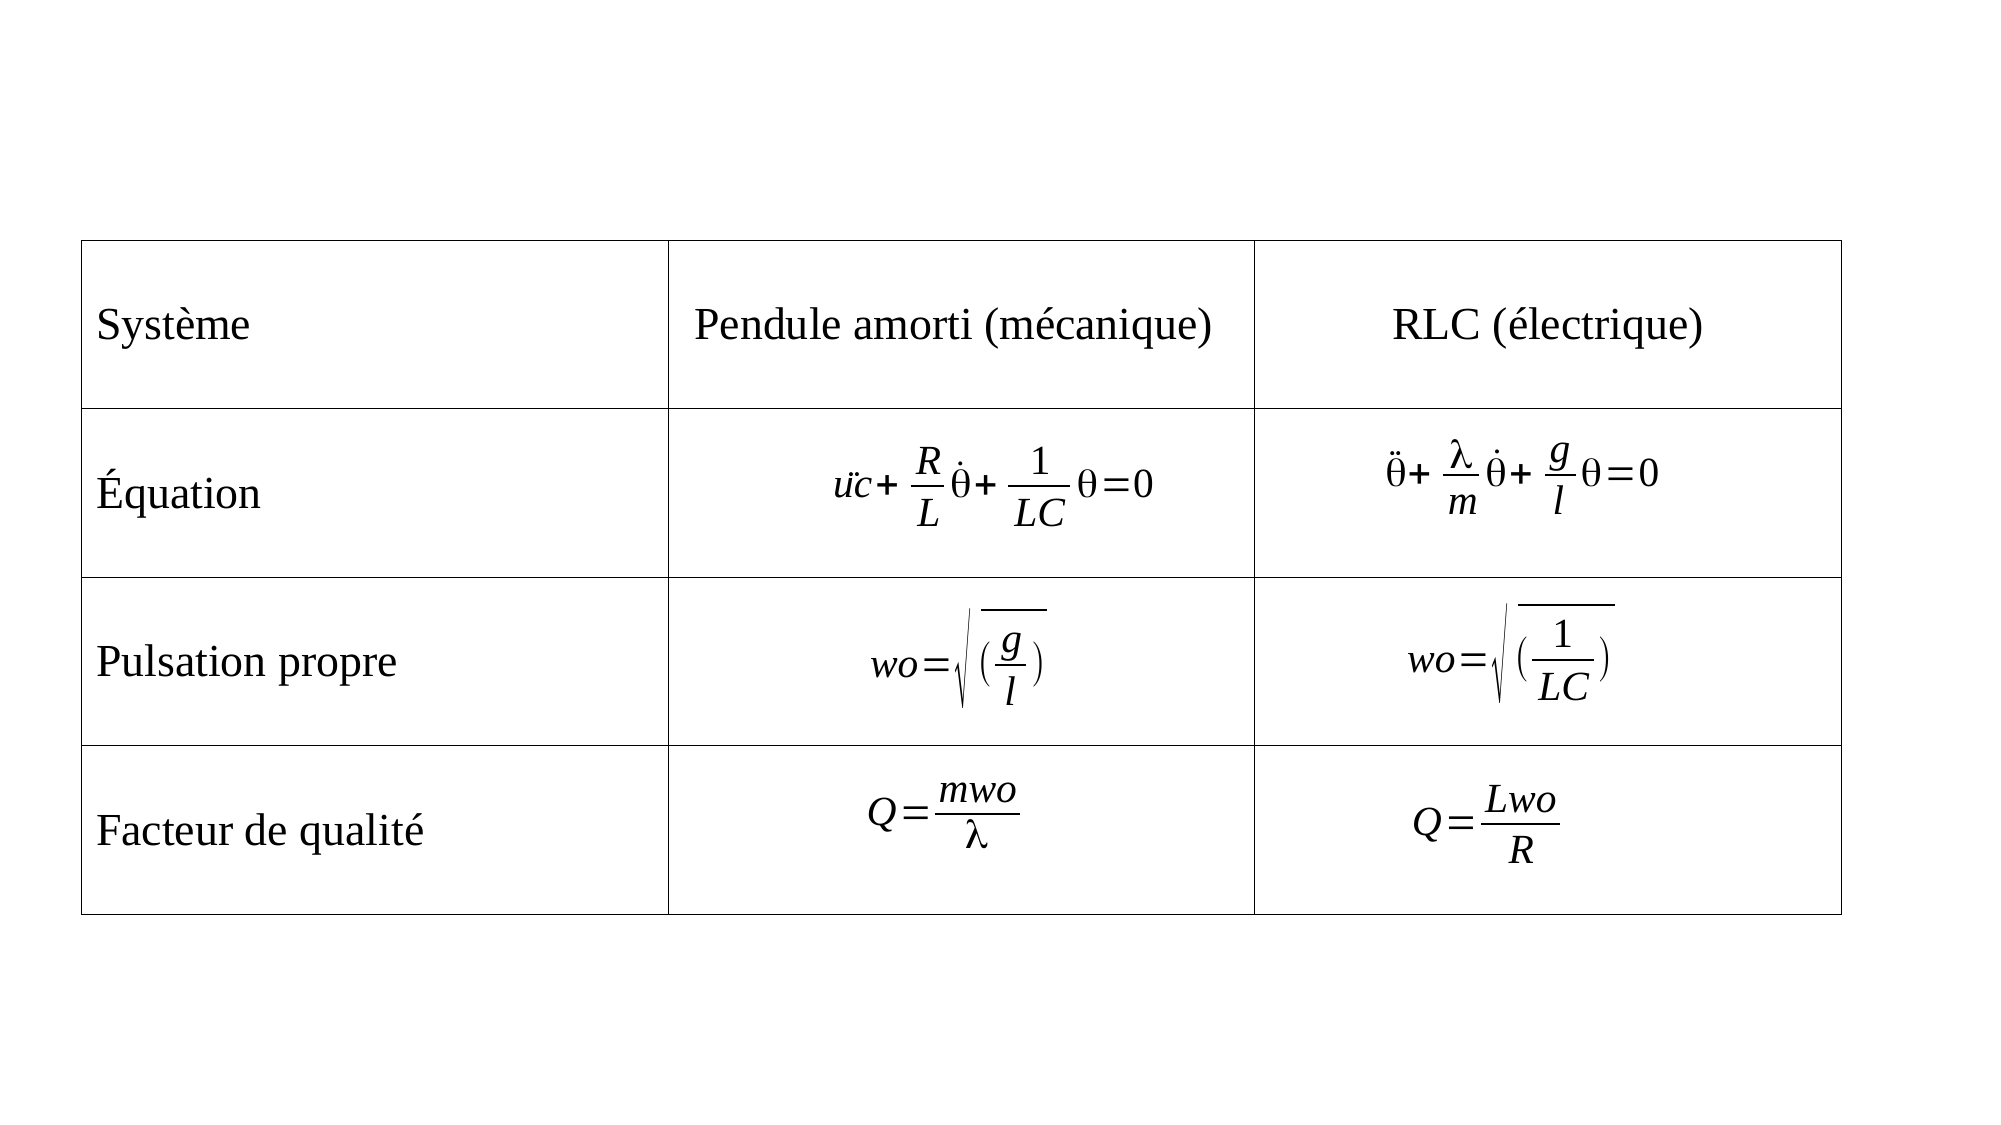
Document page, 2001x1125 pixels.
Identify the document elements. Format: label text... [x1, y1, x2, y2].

table_cell [669, 578, 1254, 745]
table_cell Facteur de qualité [82, 746, 668, 914]
table_cell [669, 409, 1254, 577]
table_cell Équation [82, 409, 668, 577]
table_header Pendule amorti (mécanique) [669, 241, 1254, 408]
table_cell Pulsation propre [82, 578, 668, 745]
table_cell [1255, 409, 1841, 577]
chart [1399, 602, 1619, 710]
table_cell [1255, 578, 1841, 745]
chart [860, 764, 1028, 851]
table_header RLC (électrique) [1255, 241, 1841, 408]
table_cell [669, 746, 1254, 914]
chart [862, 607, 1051, 715]
table_header Système [82, 241, 668, 408]
table_cell [1255, 746, 1841, 914]
chart [1405, 774, 1568, 875]
chart [826, 437, 1161, 589]
chart [1379, 425, 1666, 525]
